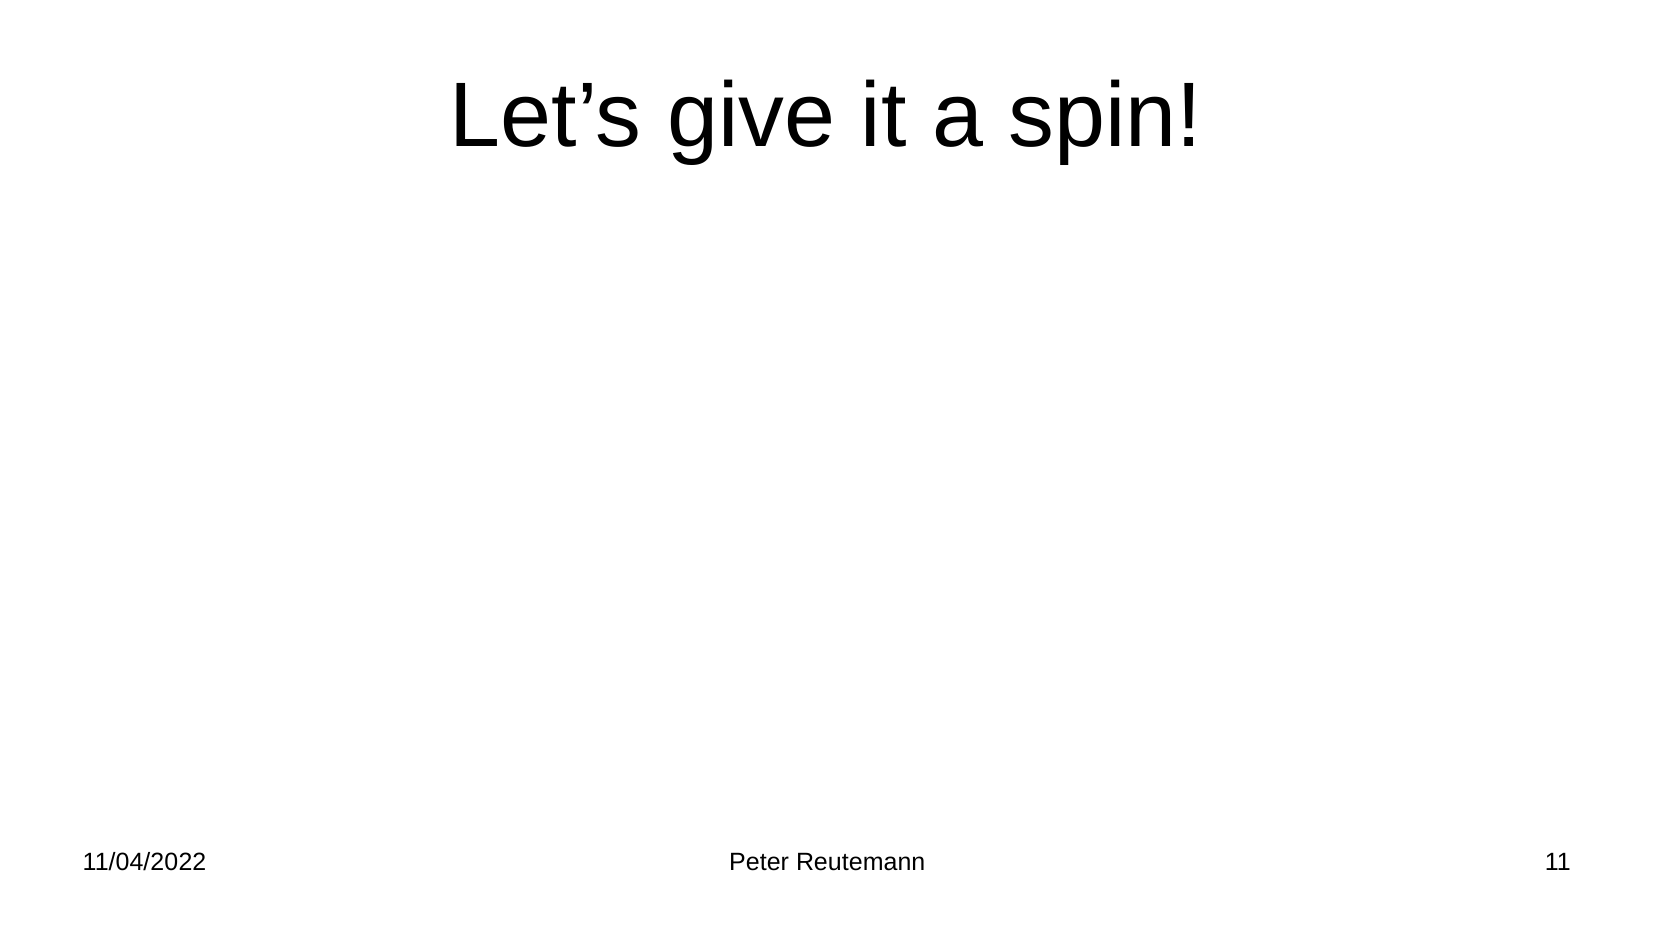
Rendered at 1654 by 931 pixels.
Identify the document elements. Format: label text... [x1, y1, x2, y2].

title Let’s give it a spin! [82, 37, 1571, 193]
